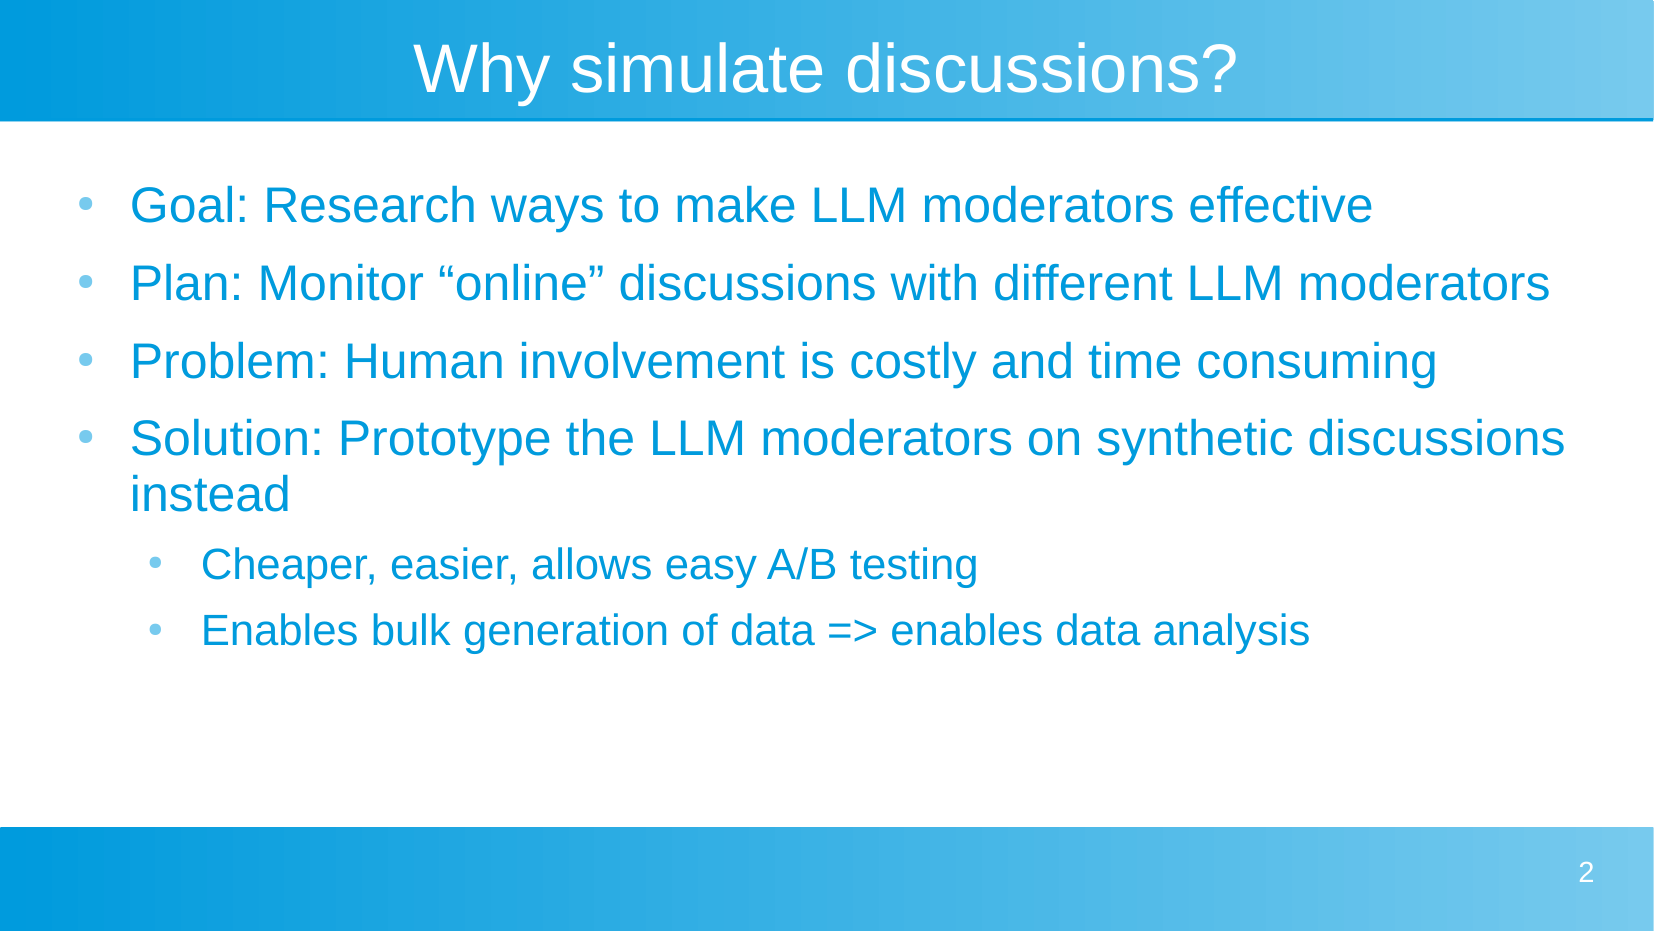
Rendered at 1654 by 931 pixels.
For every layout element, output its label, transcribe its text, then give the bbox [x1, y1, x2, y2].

list Goal: Research ways to make LLM moderators effective Plan: Monitor “online” discussions with different LLM moderators Problem: Human involvement is costly and time consuming Solution: Prototype the LLM moderators on synthetic discussions instead Cheaper, easier, allows easy A/B testing Enables bulk generation of data => enables data analysis [59, 177, 1595, 768]
title Why simulate discussions? [59, 29, 1595, 108]
